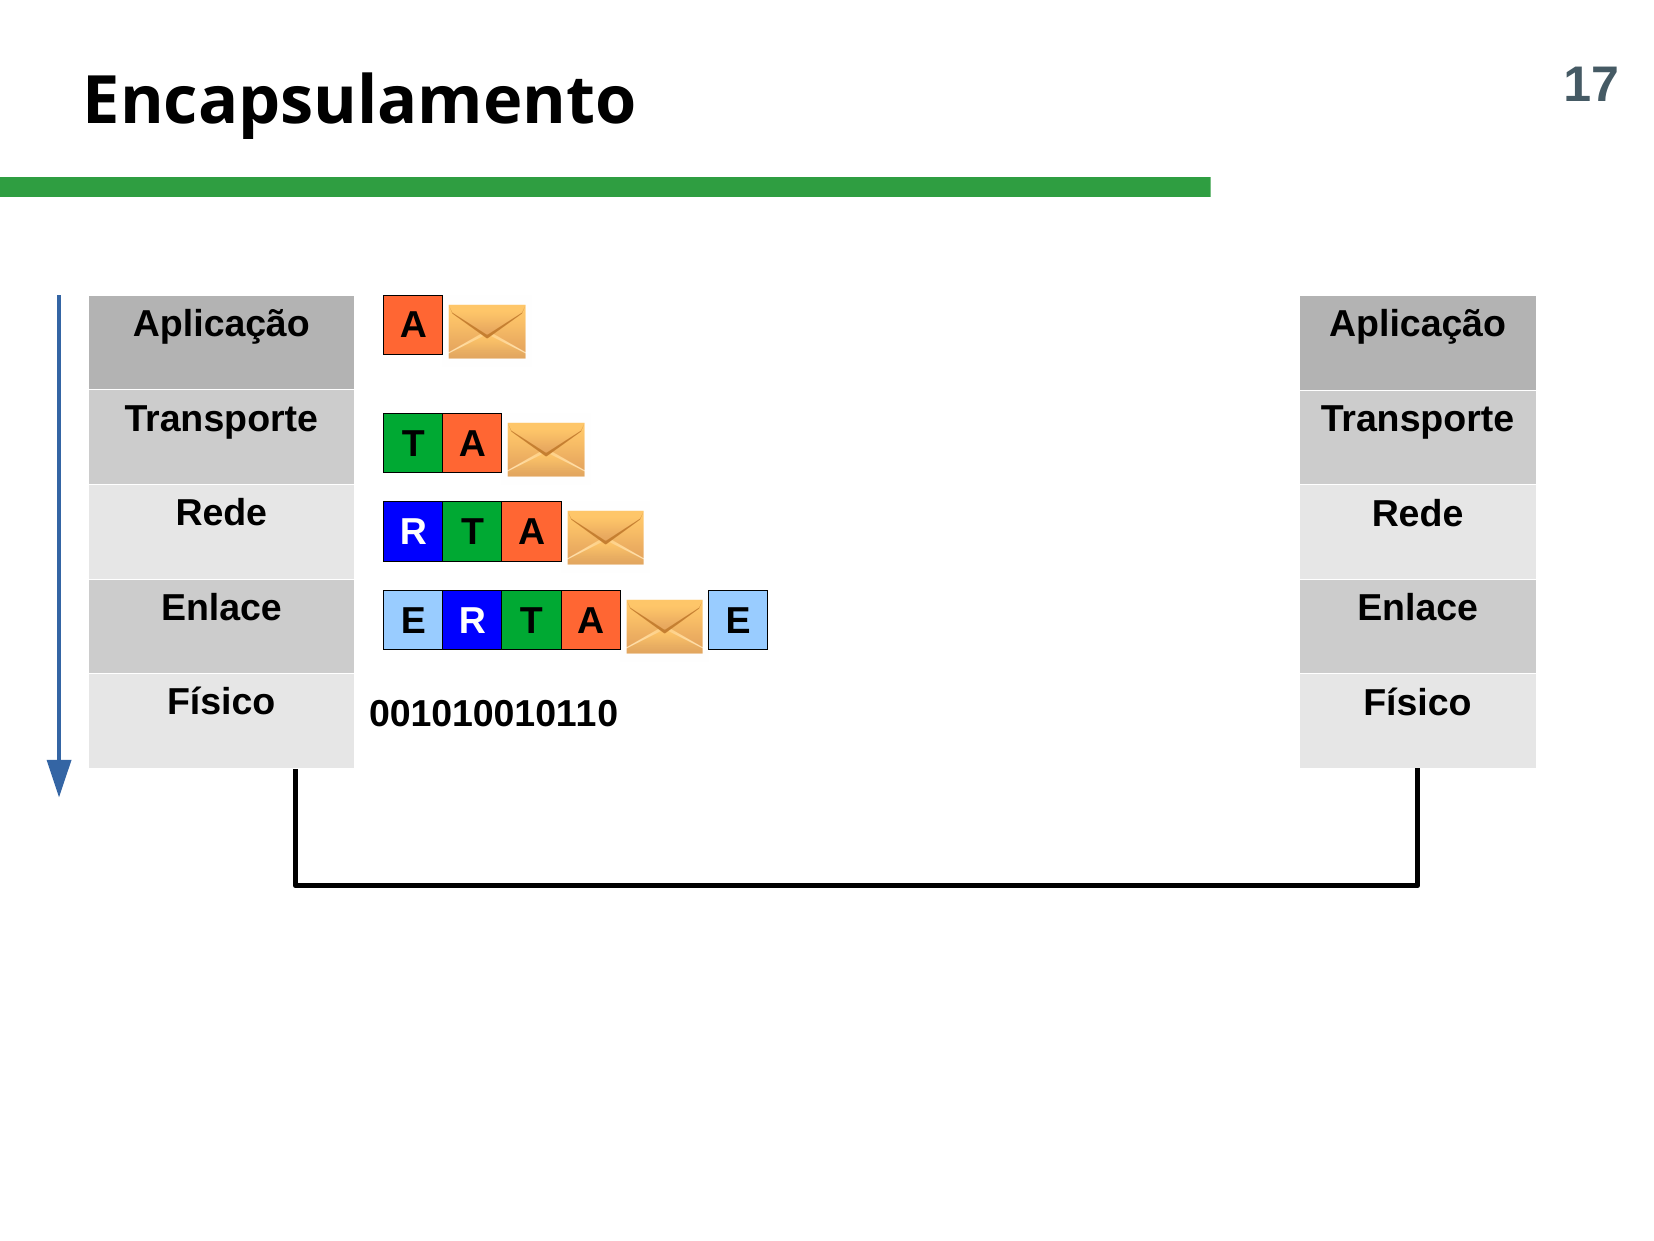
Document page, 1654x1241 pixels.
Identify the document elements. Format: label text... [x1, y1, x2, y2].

table_header Aplicação [89, 296, 354, 389]
text_box T [383, 413, 442, 473]
text_box R [442, 590, 501, 650]
picture [561, 501, 650, 573]
table_cell Rede [89, 485, 354, 579]
table_cell Físico [89, 674, 354, 768]
text_box A [442, 413, 502, 473]
text_box A [383, 295, 443, 355]
table_cell Enlace [89, 580, 354, 673]
table_cell Transporte [1300, 391, 1536, 484]
picture [501, 413, 591, 485]
text_box 001010010110 [354, 685, 650, 743]
text_box A [561, 590, 621, 650]
text_box R [383, 501, 442, 562]
picture [442, 295, 532, 367]
table_header Aplicação [1300, 296, 1536, 390]
text_box A [501, 501, 562, 562]
title Encapsulamento [82, 0, 1152, 202]
table_cell Enlace [1300, 580, 1536, 673]
table_cell Transporte [89, 390, 354, 484]
text_box E [383, 590, 442, 650]
text_box E [708, 590, 768, 650]
text_box T [442, 501, 501, 562]
table_cell Físico [1300, 674, 1536, 768]
text_box T [501, 590, 561, 650]
table_cell Rede [1300, 485, 1536, 579]
picture [620, 590, 709, 662]
